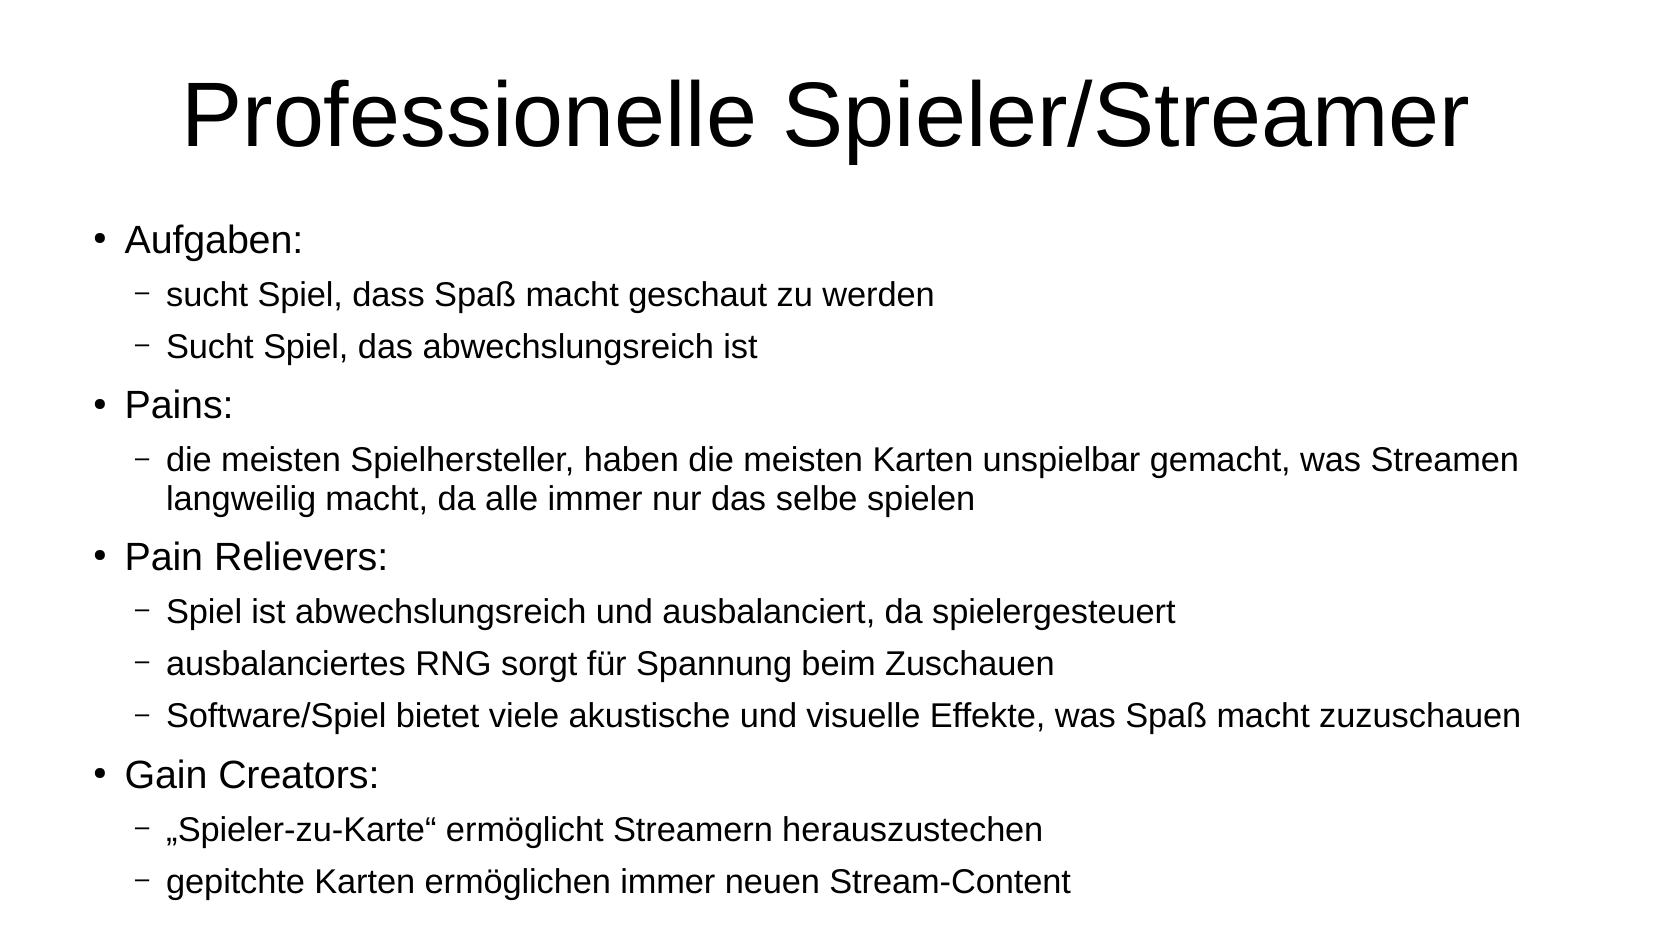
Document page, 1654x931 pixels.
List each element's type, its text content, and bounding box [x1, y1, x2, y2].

title Professionelle Spieler/Streamer [82, 37, 1571, 193]
list Aufgaben: sucht Spiel, dass Spaß macht geschaut zu werden Sucht Spiel, das abwechslungsreich ist Pains: die meisten Spielhersteller, haben die meisten Karten unspielbar gemacht, was Streamen langweilig macht, da alle immer nur das selbe spielen Pain Relievers: Spiel ist abwechslungsreich und ausbalanciert, da spielergesteuert ausbalanciertes RNG sorgt für Spannung beim Zuschauen Software/Spiel bietet viele akustische und visuelle Effekte, was Spaß macht zuzuschauen Gain Creators: „Spieler-zu-Karte“ ermöglicht Streamern herauszustechen gepitchte Karten ermöglichen immer neuen Stream-Content [82, 217, 1571, 916]
